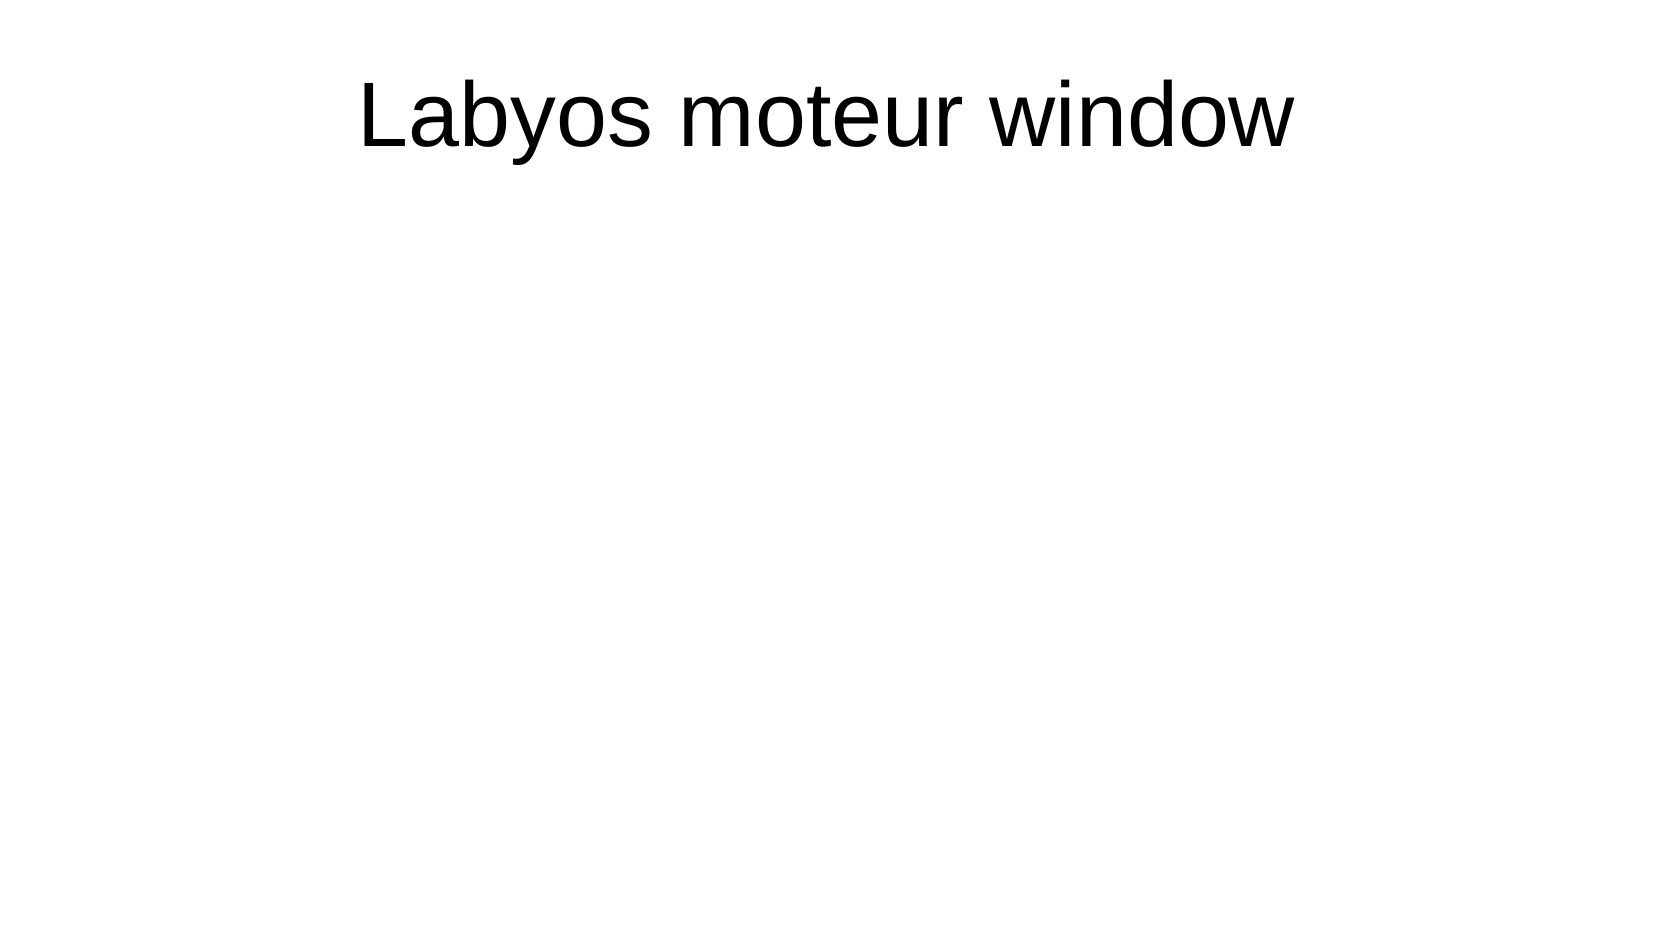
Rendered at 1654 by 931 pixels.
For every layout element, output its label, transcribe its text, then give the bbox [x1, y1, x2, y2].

title Labyos moteur window [82, 37, 1571, 193]
